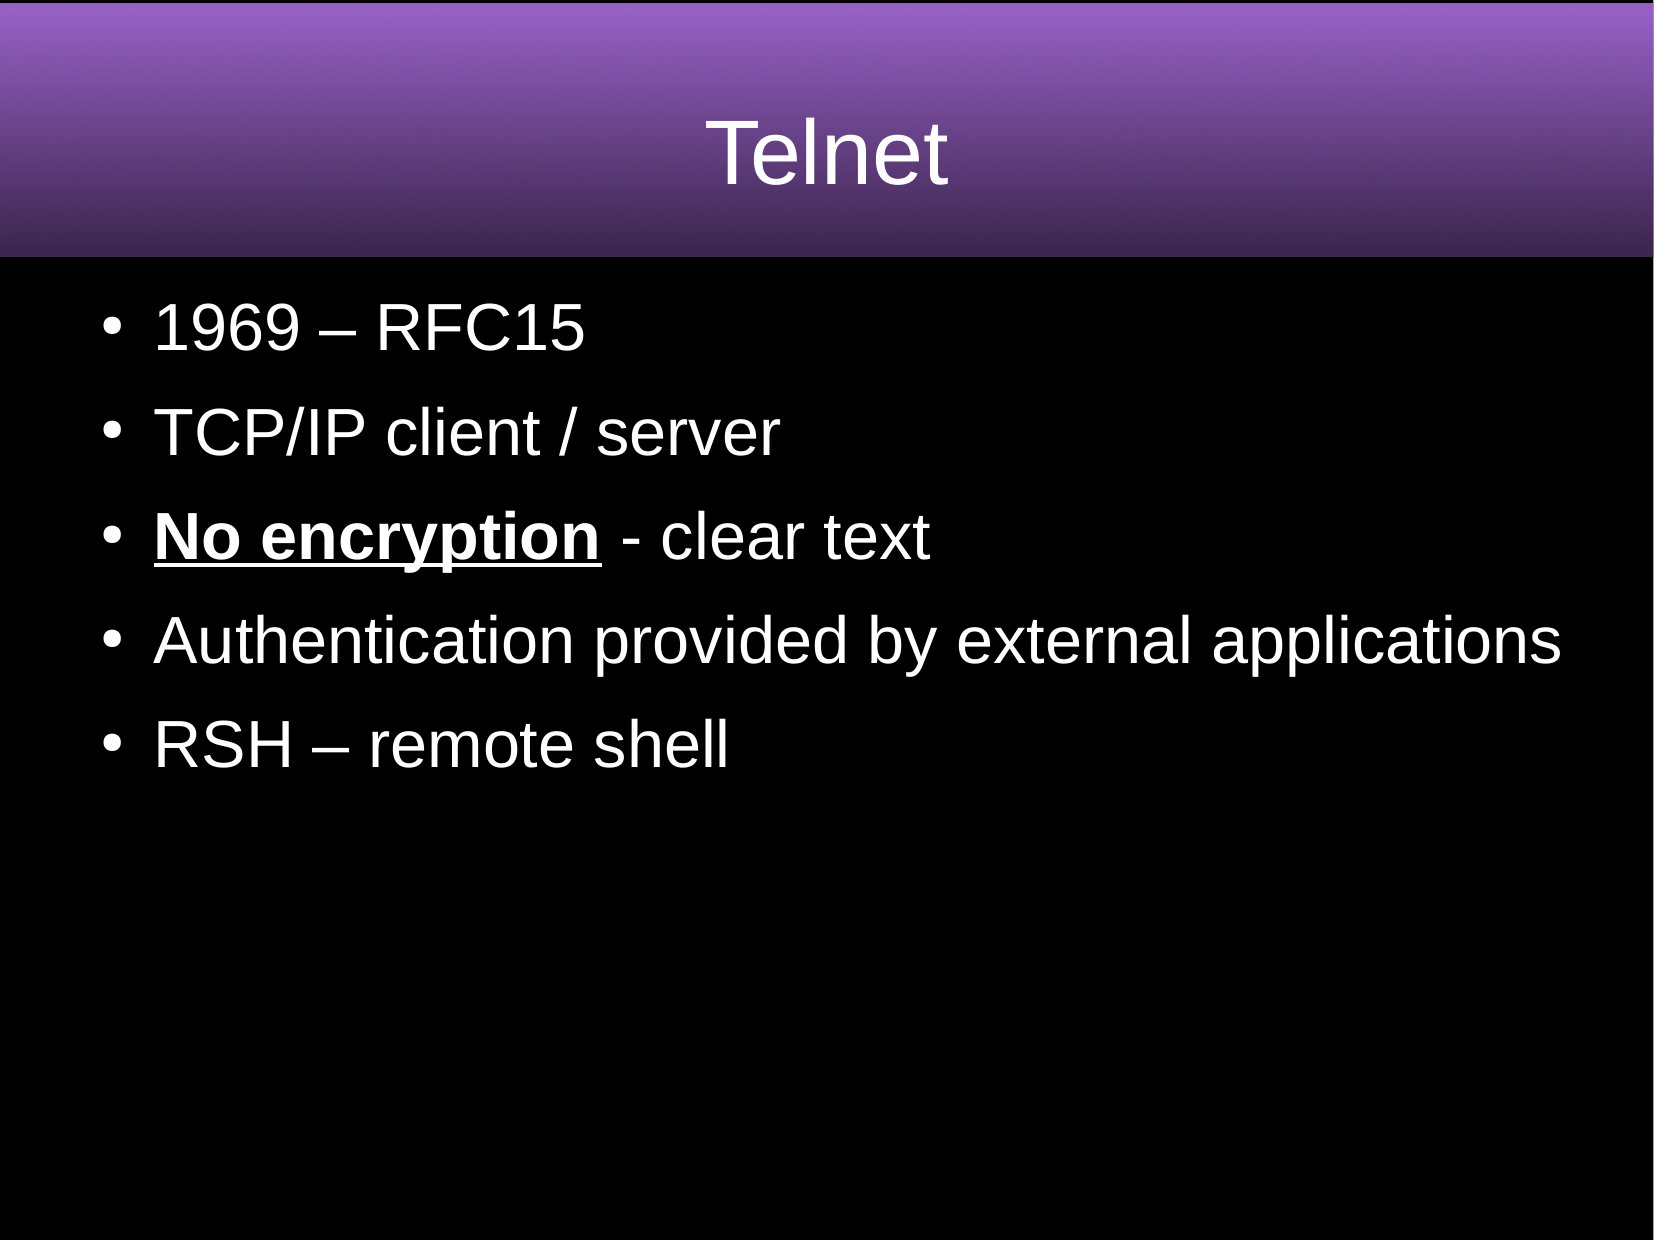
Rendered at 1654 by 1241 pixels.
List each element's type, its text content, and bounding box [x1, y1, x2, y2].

list 1969 – RFC15 TCP/IP client / server No encryption - clear text Authentication provided by external applications RSH – remote shell [82, 290, 1571, 1130]
picture [0, 3, 1654, 257]
title Telnet [82, 49, 1571, 257]
